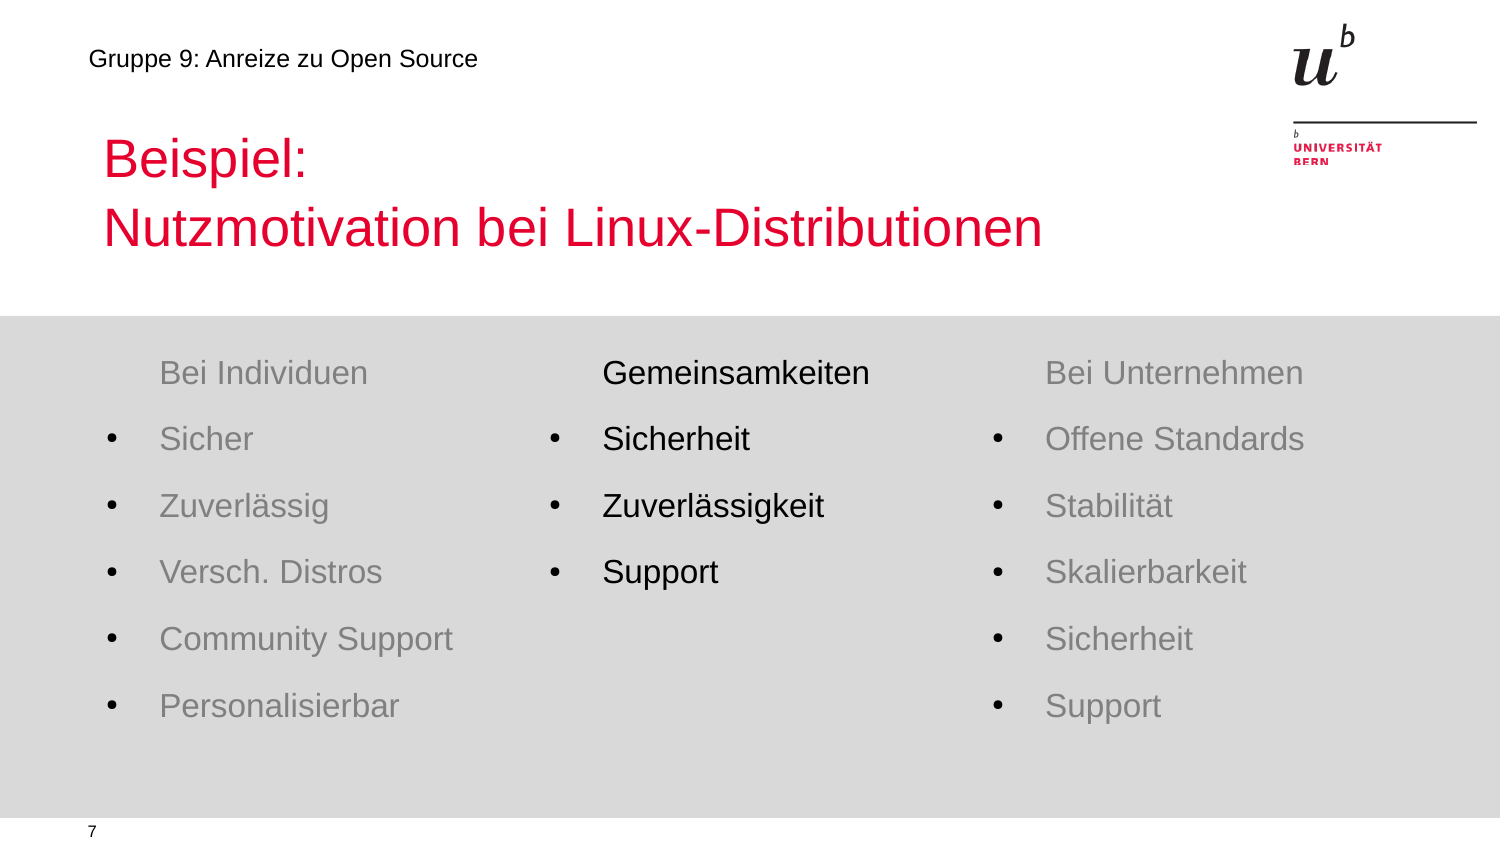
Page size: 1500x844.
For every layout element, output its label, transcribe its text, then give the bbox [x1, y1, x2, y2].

text_box Beispiel: Nutzmotivation bei Linux-Distributionen [88, 111, 1270, 266]
list Bei Unternehmen Offene Standards Stabilität Skalierbarkeit Sicherheit Support [974, 354, 1418, 739]
list Bei Individuen Sicher Zuverlässig Versch. Distros Community Support Personalisierbar [88, 354, 571, 739]
list Gemeinsamkeiten Sicherheit Zuverlässigkeit Support [531, 354, 945, 680]
